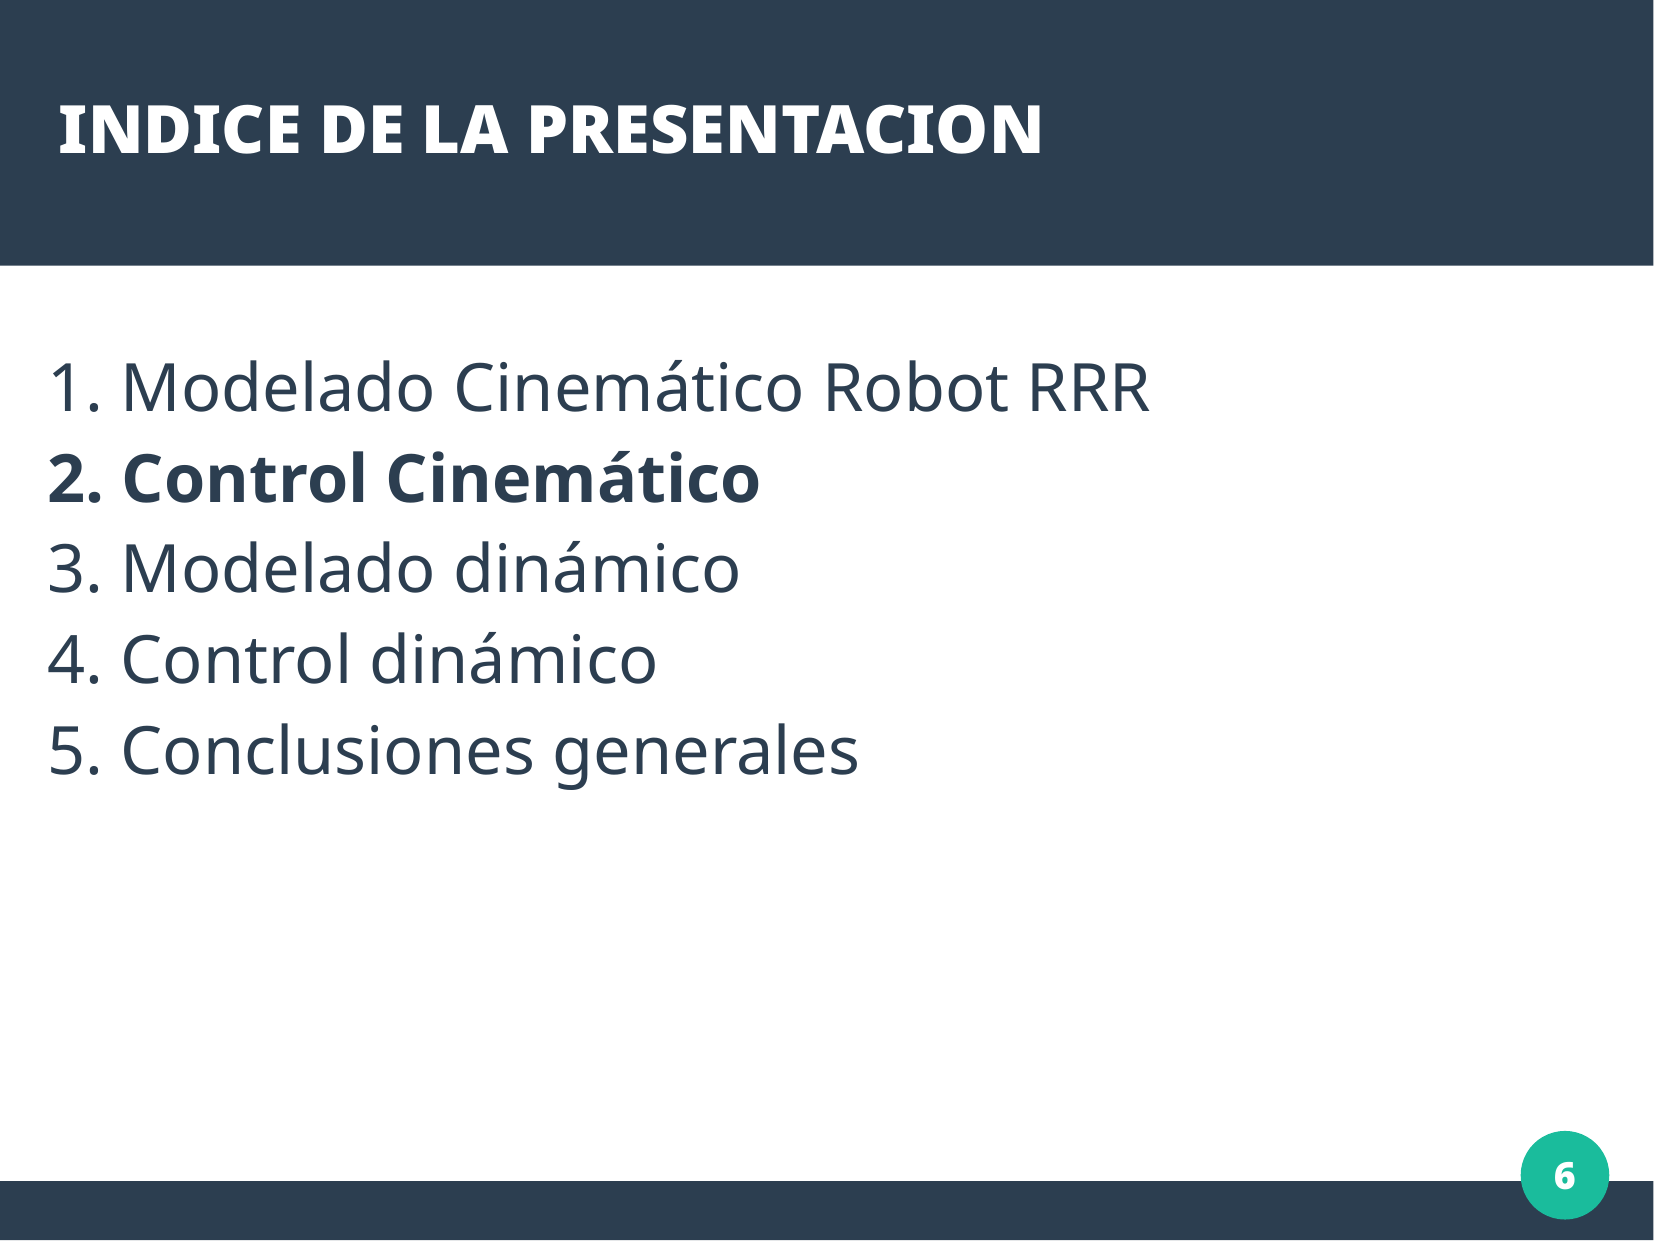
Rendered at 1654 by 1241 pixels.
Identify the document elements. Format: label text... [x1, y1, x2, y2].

title INDICE DE LA PRESENTACION [59, 49, 1595, 207]
subtitle 1. Modelado Cinemático Robot RRR 2. Control Cinemático 3. Modelado dinámico 4. Control dinámico 5. Conclusiones generales [47, 153, 1583, 981]
